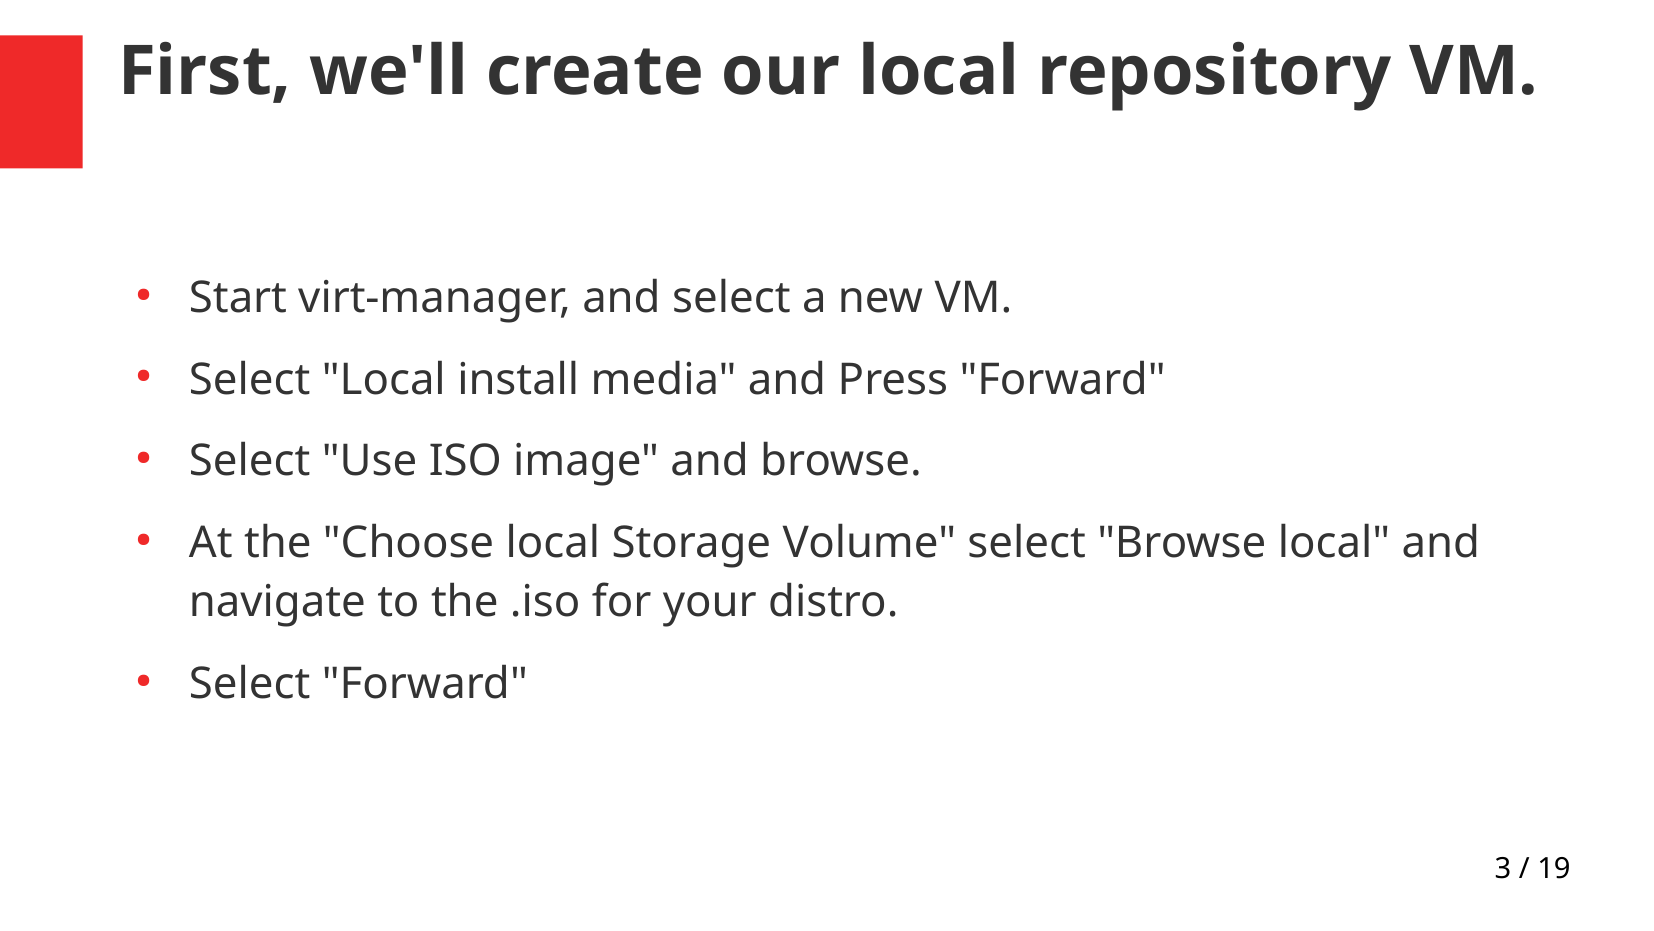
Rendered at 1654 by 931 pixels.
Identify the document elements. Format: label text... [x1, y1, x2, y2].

list Start virt-manager, and select a new VM. Select "Local install media" and Press "Forward" Select "Use ISO image" and browse. At the "Choose local Storage Volume" select "Browse local" and navigate to the .iso for your distro. Select "Forward" [118, 265, 1536, 806]
title First, we'll create our local repository VM. [118, 0, 1571, 236]
